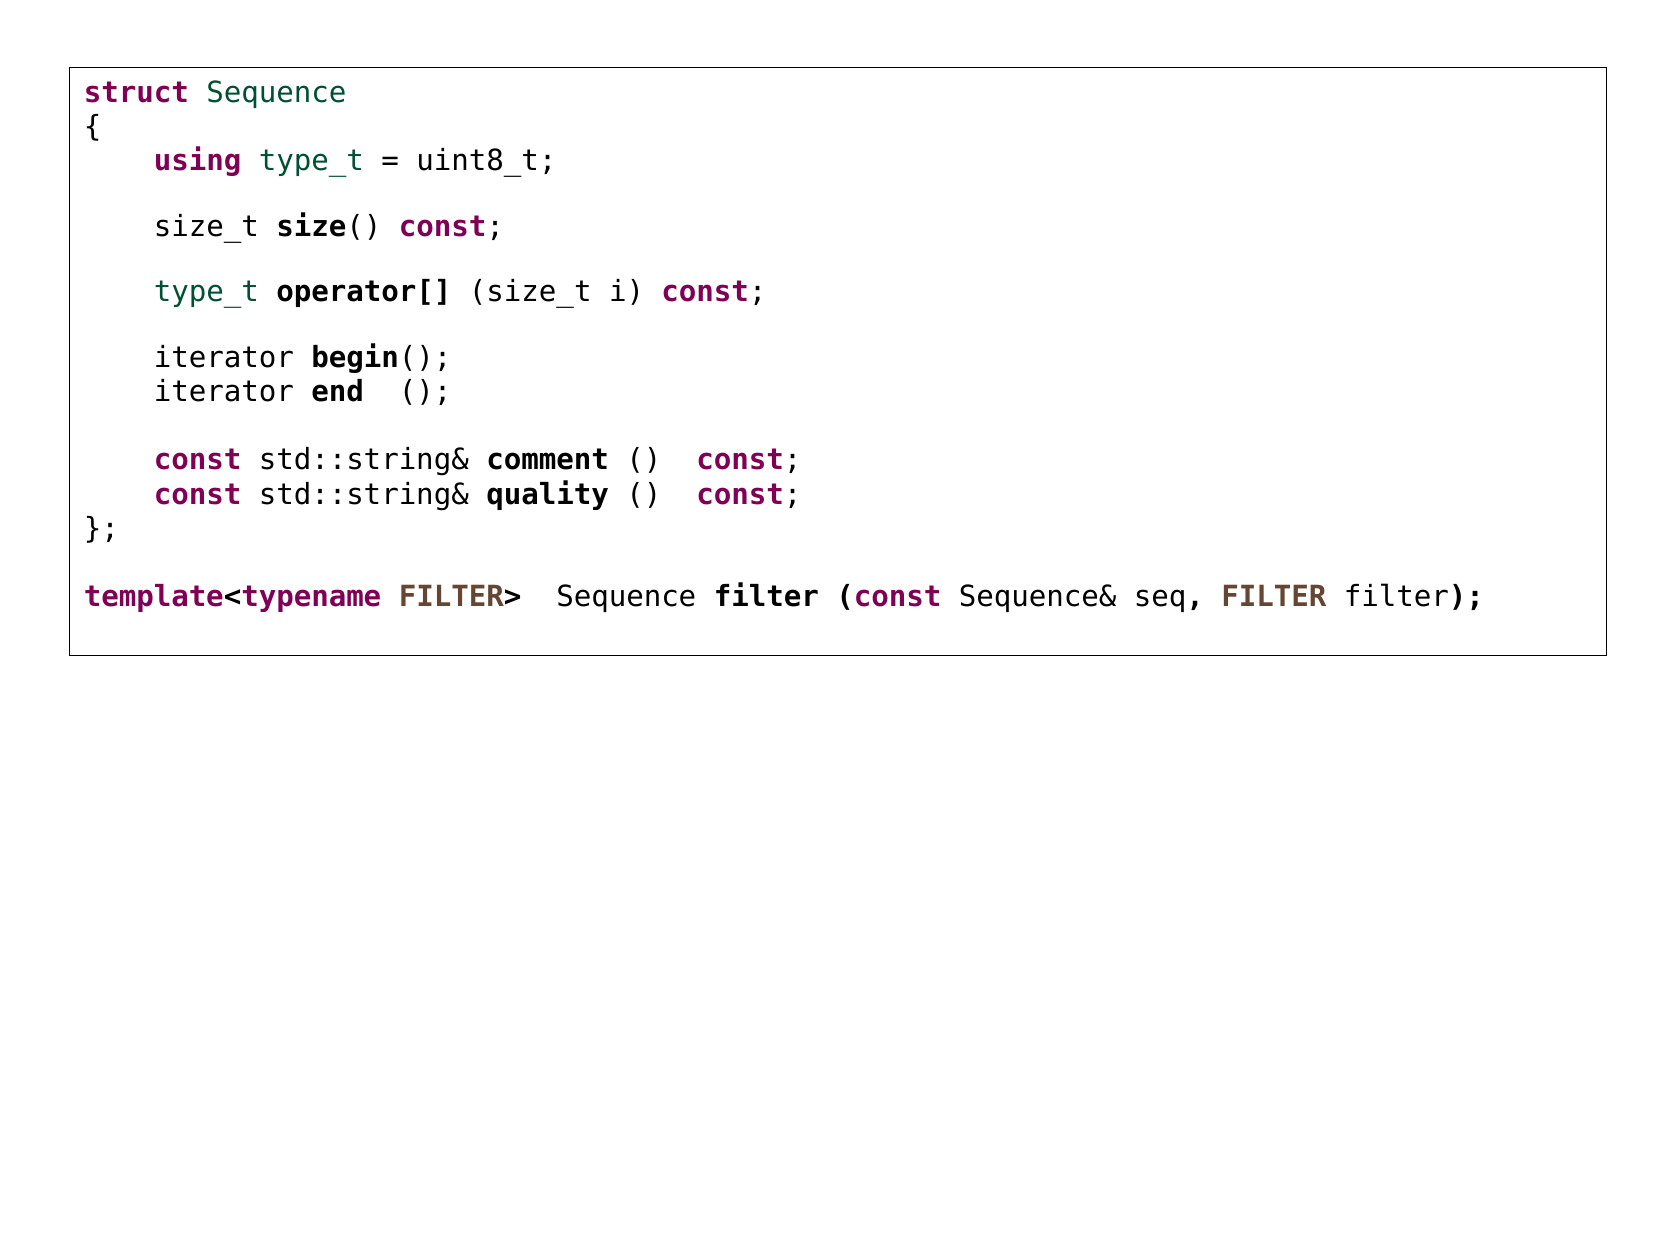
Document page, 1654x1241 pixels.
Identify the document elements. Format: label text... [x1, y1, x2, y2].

text_box struct Sequence { using type_t = uint8_t; size_t size() const; type_t operator[] (size_t i) const; iterator begin(); iterator end (); const std::string& comment () const; const std::string& quality () const; }; template<typename FILTER> Sequence filter (const Sequence& seq, FILTER filter); [69, 67, 1607, 650]
